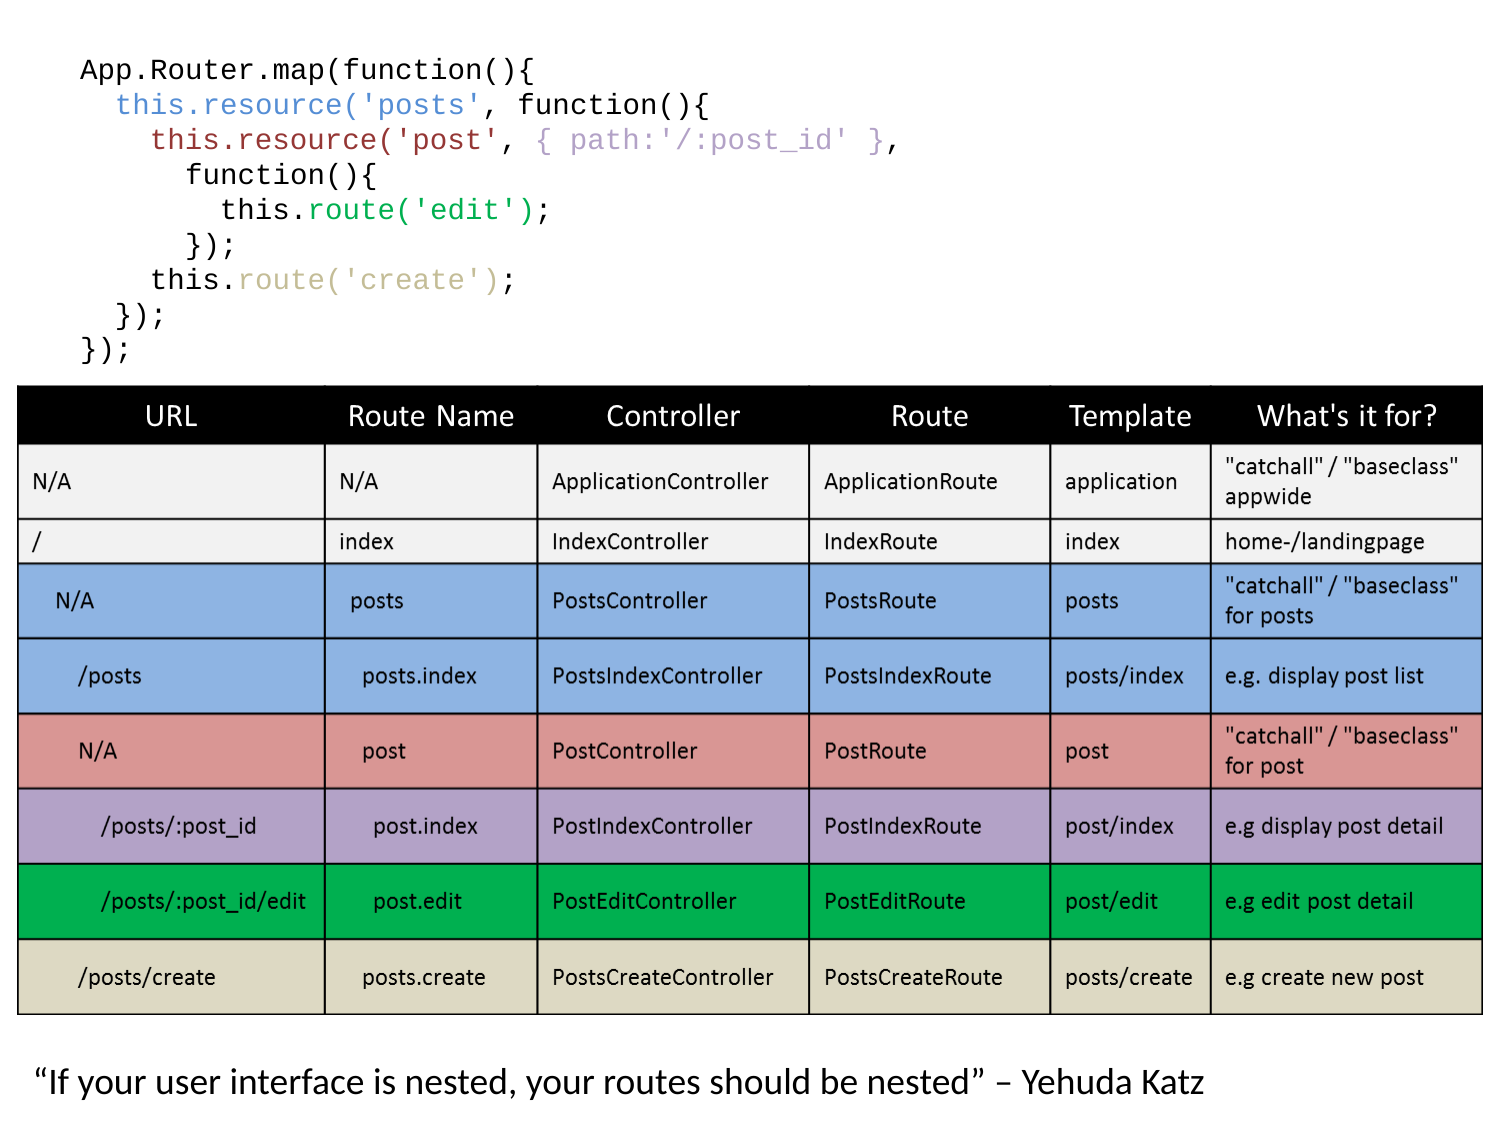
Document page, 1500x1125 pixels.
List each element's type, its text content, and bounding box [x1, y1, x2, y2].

text_box “If your user interface is nested, your routes should be nested” – Yehuda Katz [18, 1049, 1293, 1109]
text_box App.Router.map(function(){ this.resource('posts', function(){ this.resource('post', { path:'/:post_id' }, function(){ this.route('edit'); }); this.route('create'); }); }); [65, 43, 975, 372]
picture [17, 384, 1483, 1015]
